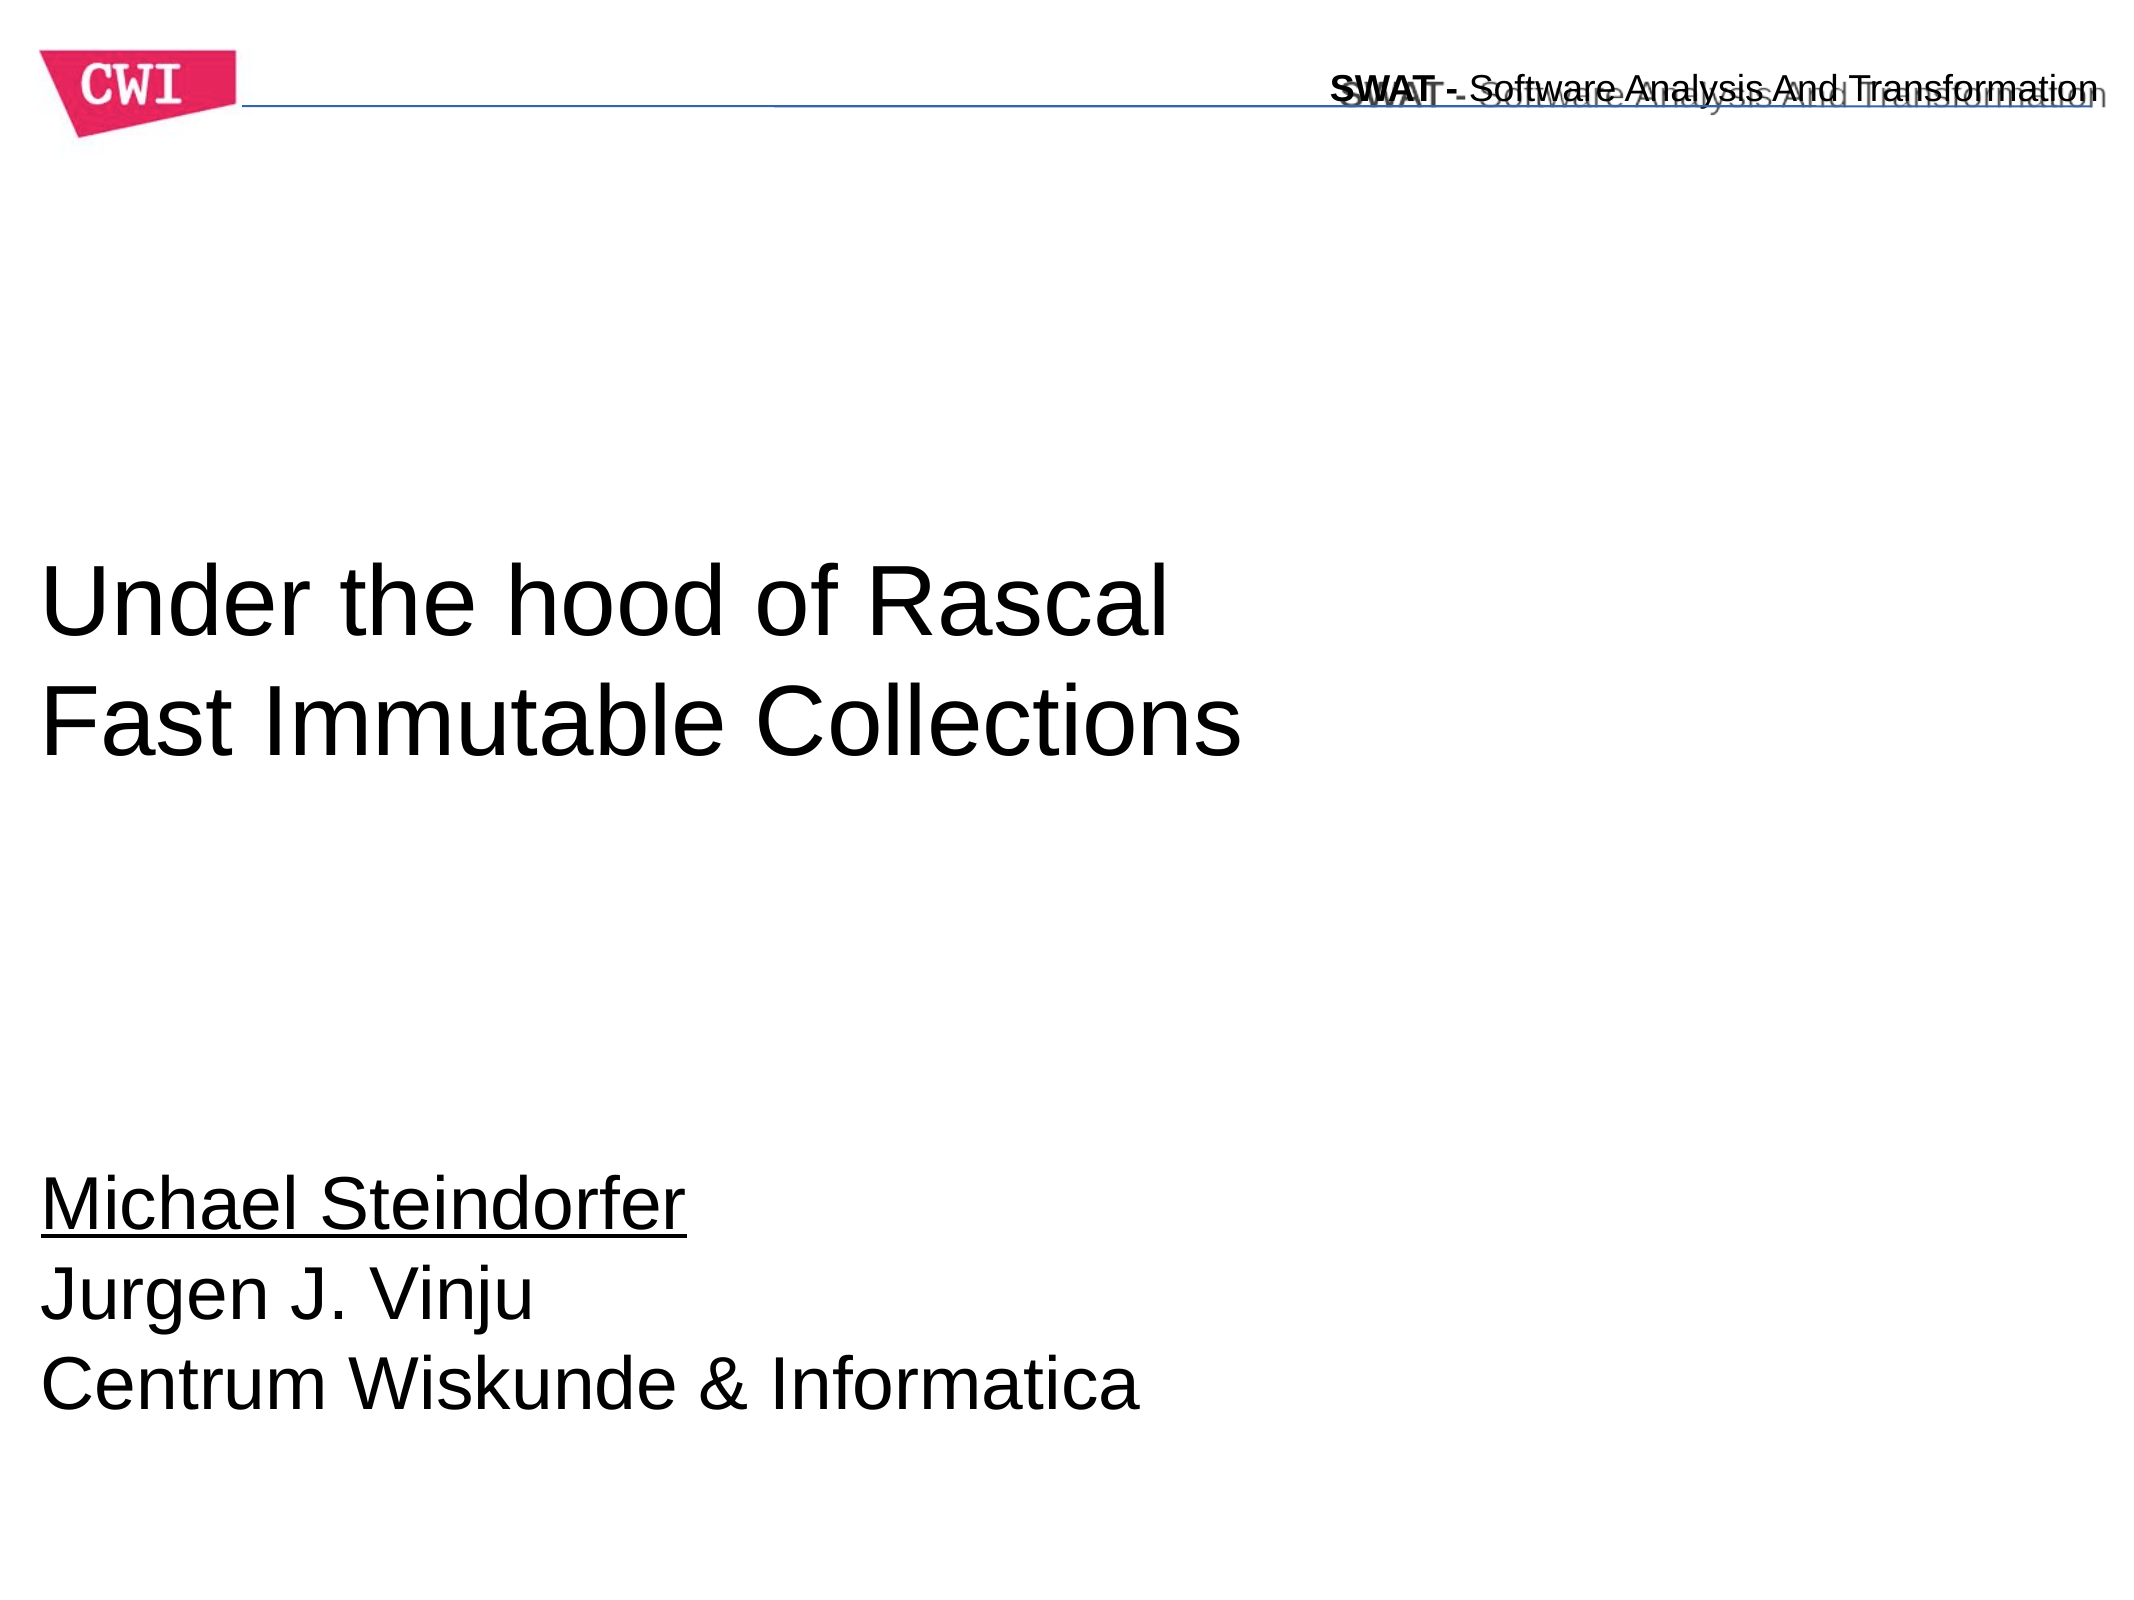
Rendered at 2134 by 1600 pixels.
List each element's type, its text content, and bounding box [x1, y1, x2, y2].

title Under the hood of Rascal Fast Immutable Collections [39, 268, 2092, 776]
picture [18, 28, 258, 158]
list Michael Steindorfer Jurgen J. Vinju Centrum Wiskunde & Informatica [40, 1154, 2093, 1599]
